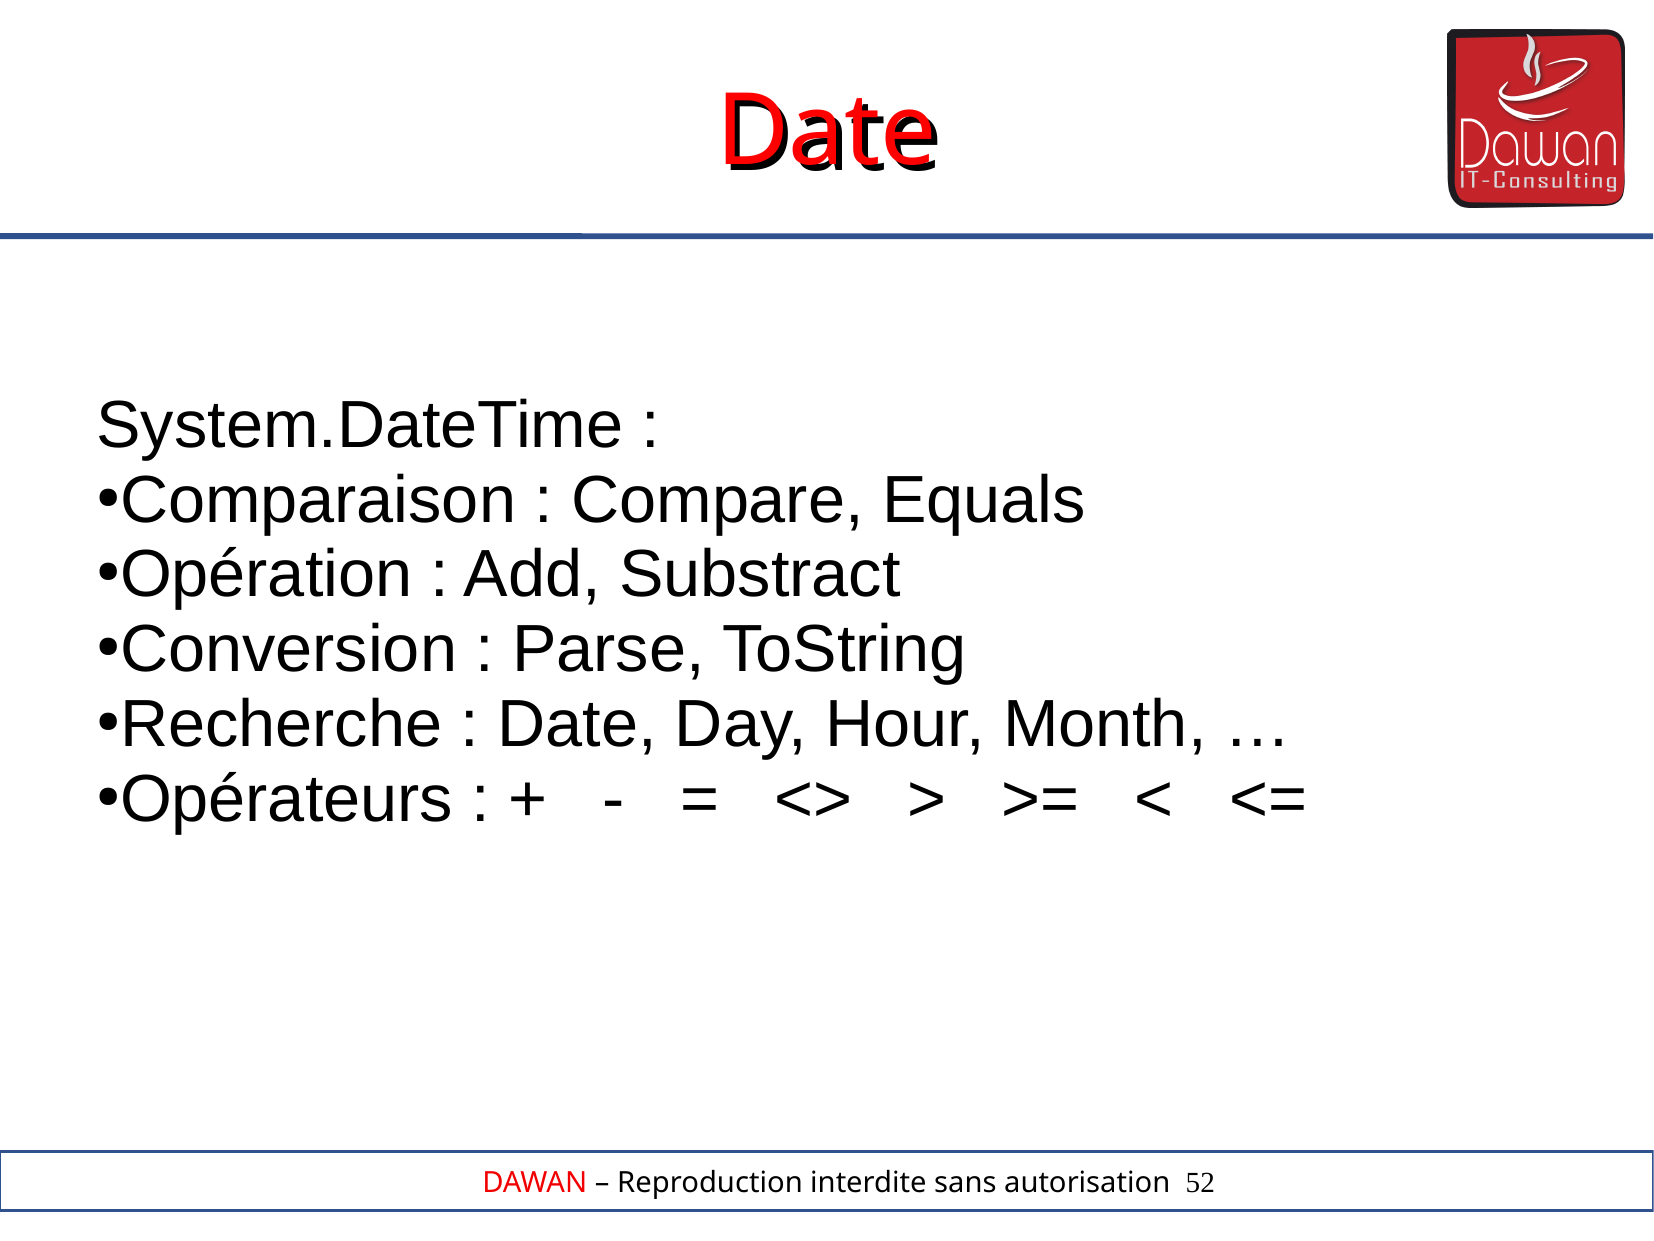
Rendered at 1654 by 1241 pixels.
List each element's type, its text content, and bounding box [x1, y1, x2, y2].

text_box [1185, 1163, 1565, 1228]
text_box System.DateTime : Comparaison : Compare, Equals Opération : Add, Substract Conversion : Parse, ToString Recherche : Date, Day, Hour, Month, … Opérateurs : + - = <> > >= < <= [81, 379, 1565, 843]
text_box Date [88, 50, 1565, 182]
